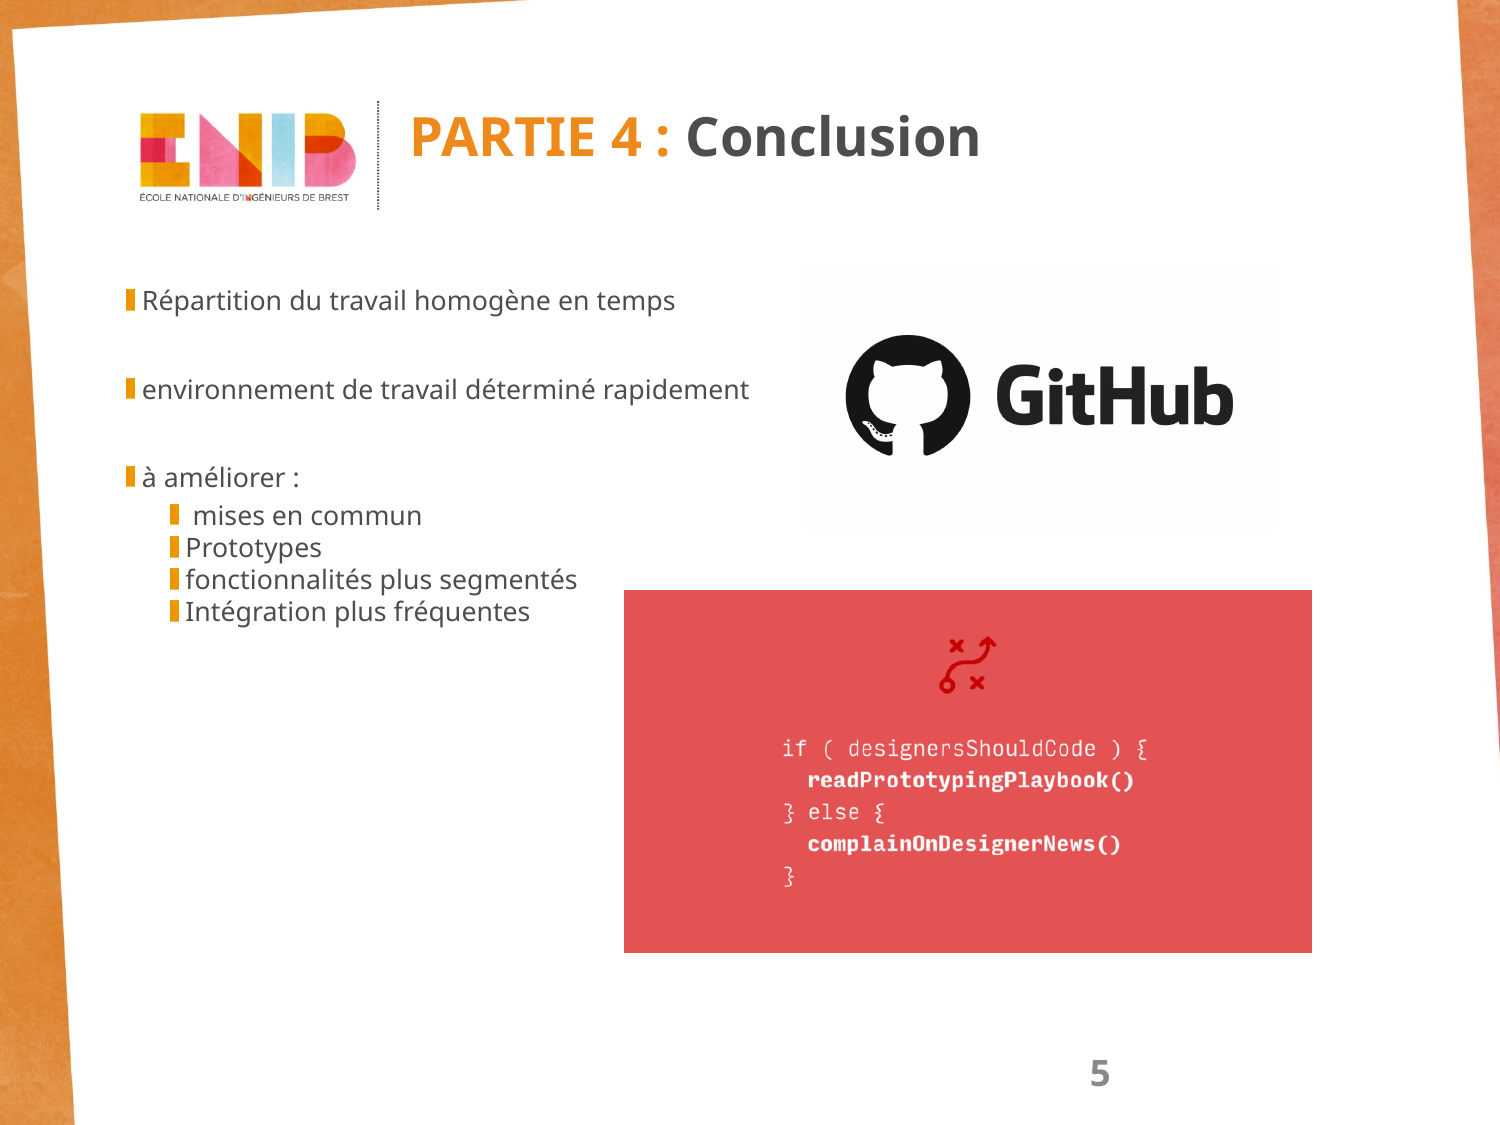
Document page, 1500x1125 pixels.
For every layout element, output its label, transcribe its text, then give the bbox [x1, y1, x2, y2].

title PARTIE 4 : Conclusion [409, 101, 1270, 220]
picture [0, 0, 1500, 1125]
text_box <numéro> [1074, 1042, 1426, 1103]
list Répartition du travail homogène en temps environnement de travail déterminé rapidement à améliorer : mises en commun Prototypes fonctionnalités plus segmentés Intégration plus fréquentes [111, 232, 910, 839]
